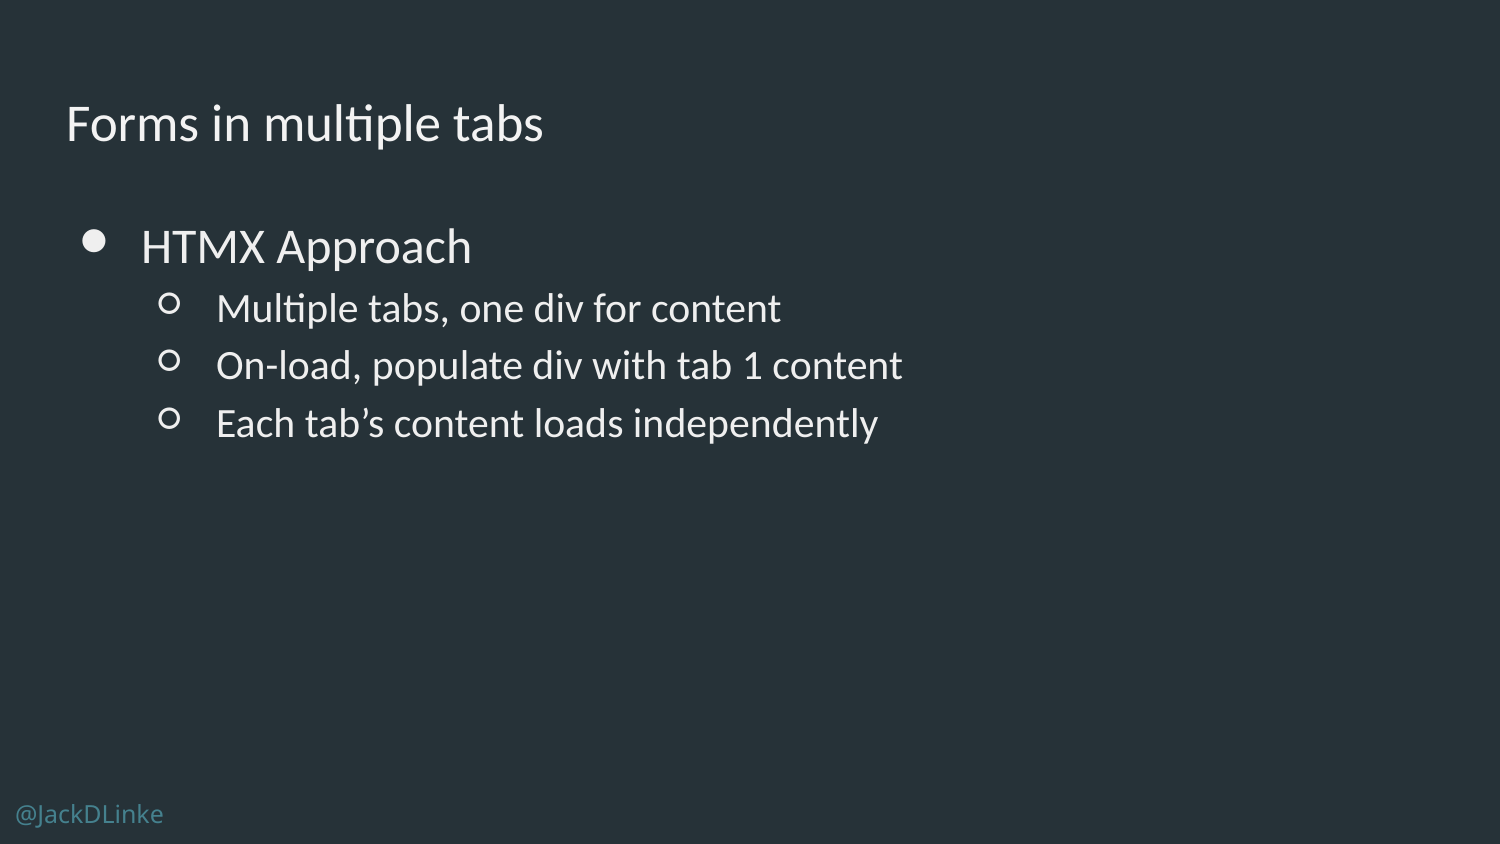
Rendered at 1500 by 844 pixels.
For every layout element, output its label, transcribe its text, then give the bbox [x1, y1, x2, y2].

list HTMX Approach Multiple tabs, one div for content On-load, populate div with tab 1 content Each tab’s content loads independently [51, 189, 1449, 750]
title Forms in multiple tabs [51, 72, 1449, 167]
